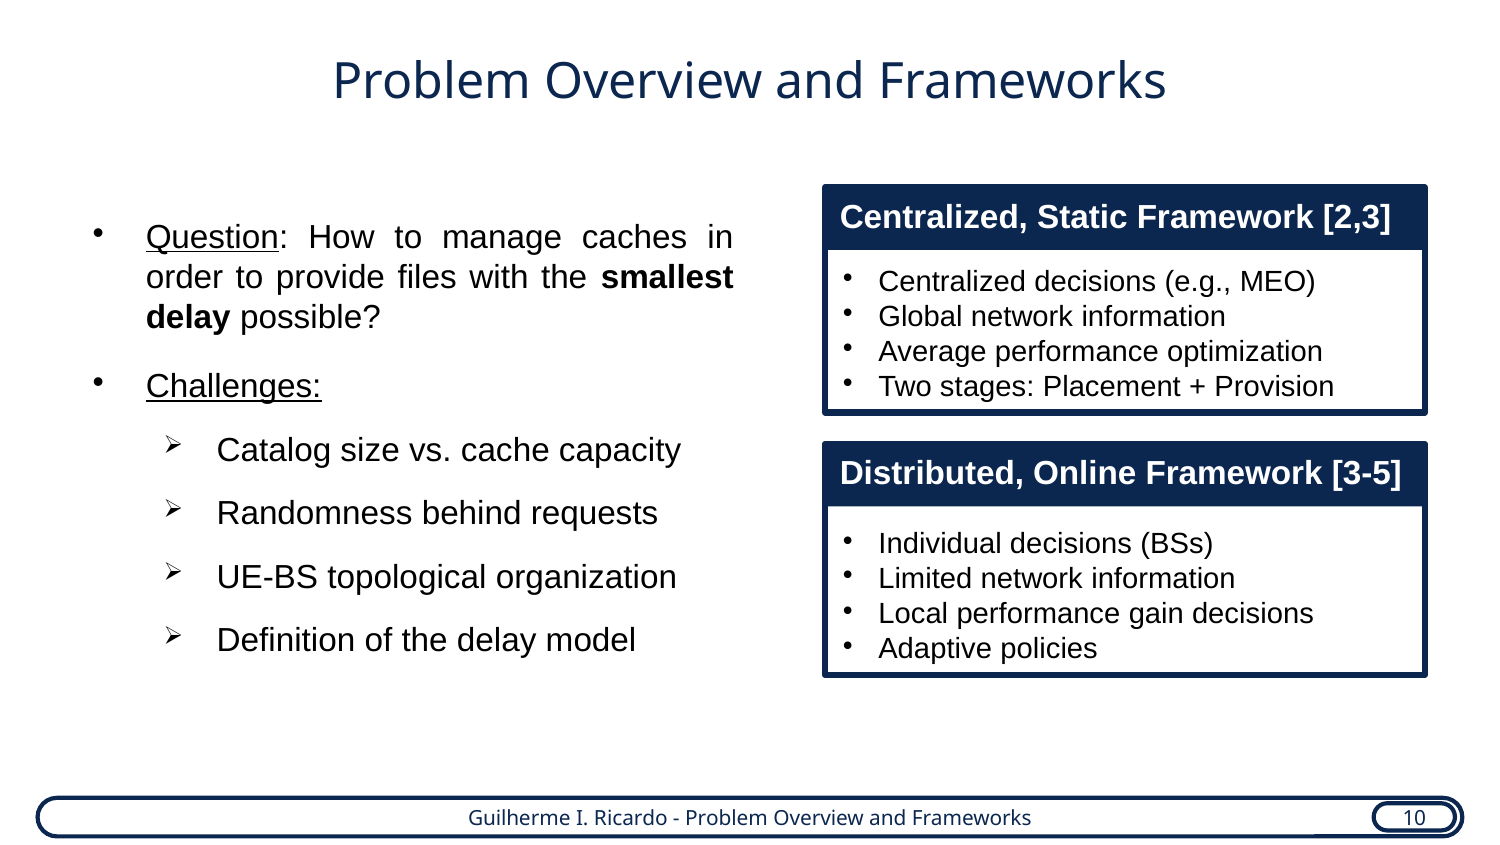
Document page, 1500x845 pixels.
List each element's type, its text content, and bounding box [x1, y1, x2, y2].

text_box Centralized decisions (e.g., MEO) Global network information Average performance optimization Two stages: Placement + Provision [824, 250, 1425, 413]
text_box Guilherme I. Ricardo - Problem Overview and Frameworks [37, 797, 1463, 837]
text_box Individual decisions (BSs) Limited network information Local performance gain decisions Adaptive policies [824, 507, 1425, 675]
text_box Distributed, Online Framework [3-5] [824, 444, 1425, 507]
title Problem Overview and Frameworks [75, 33, 1425, 175]
list Question: How to manage caches in order to provide files with the smallest delay possible? Challenges: Catalog size vs. cache capacity Randomness behind requests UE-BS topological organization Definition of the delay model [75, 215, 734, 706]
text_box 10 [1373, 803, 1456, 831]
text_box Centralized, Static Framework [2,3] [824, 187, 1425, 250]
